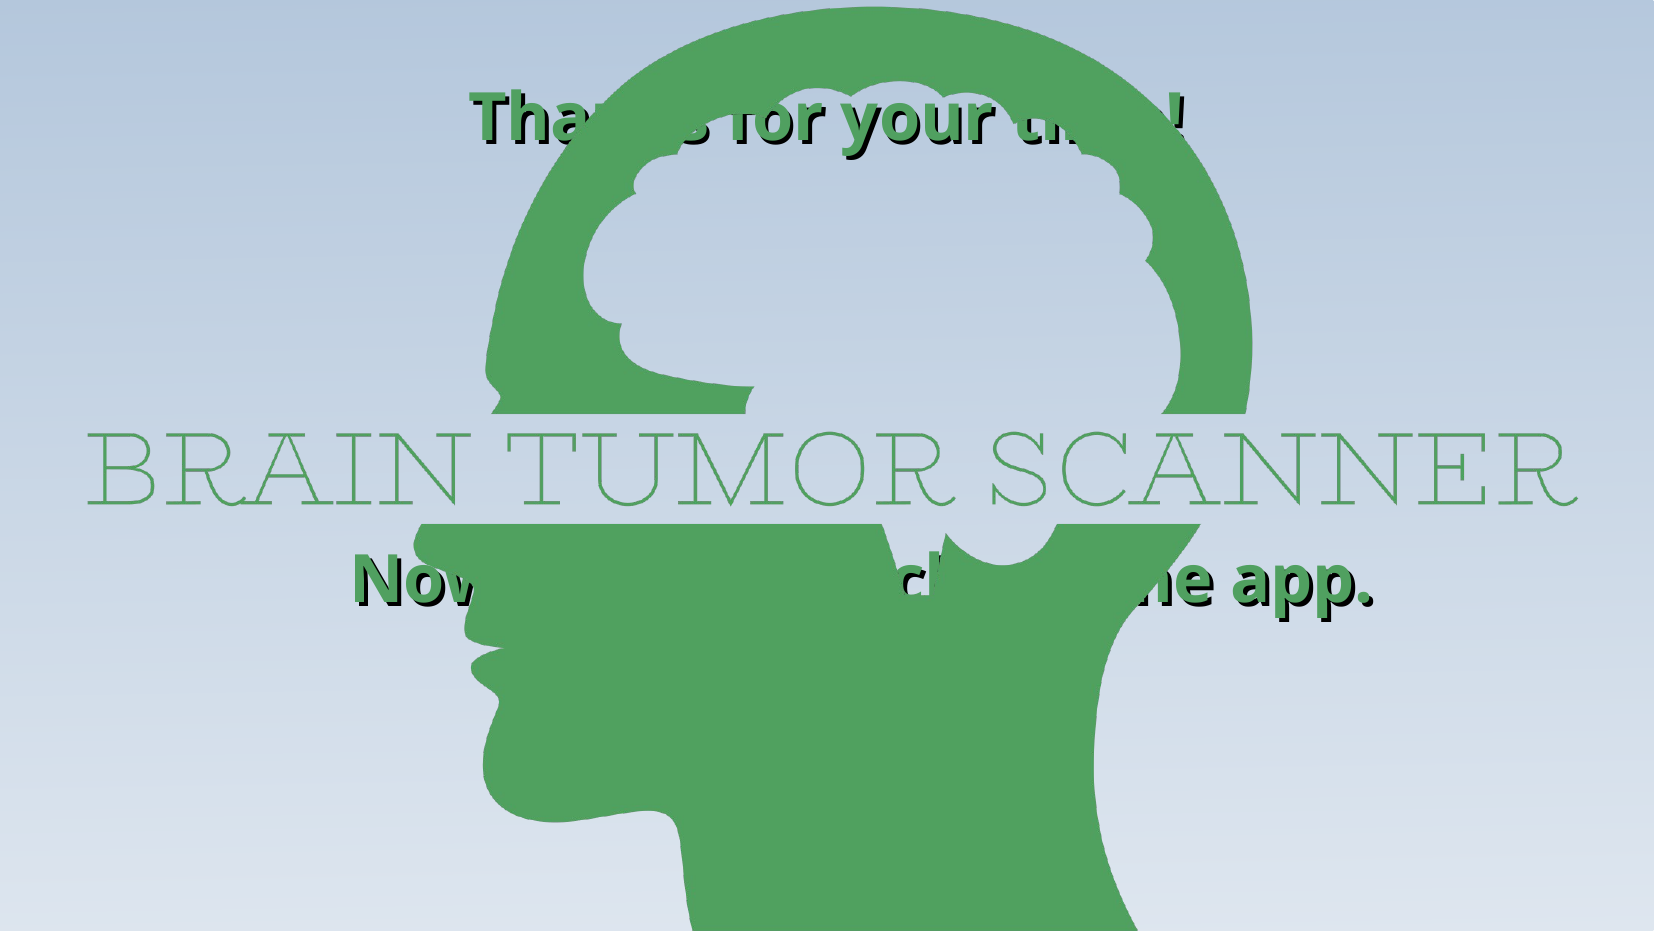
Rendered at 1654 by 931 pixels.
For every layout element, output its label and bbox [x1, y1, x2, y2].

picture [86, 3, 1579, 931]
